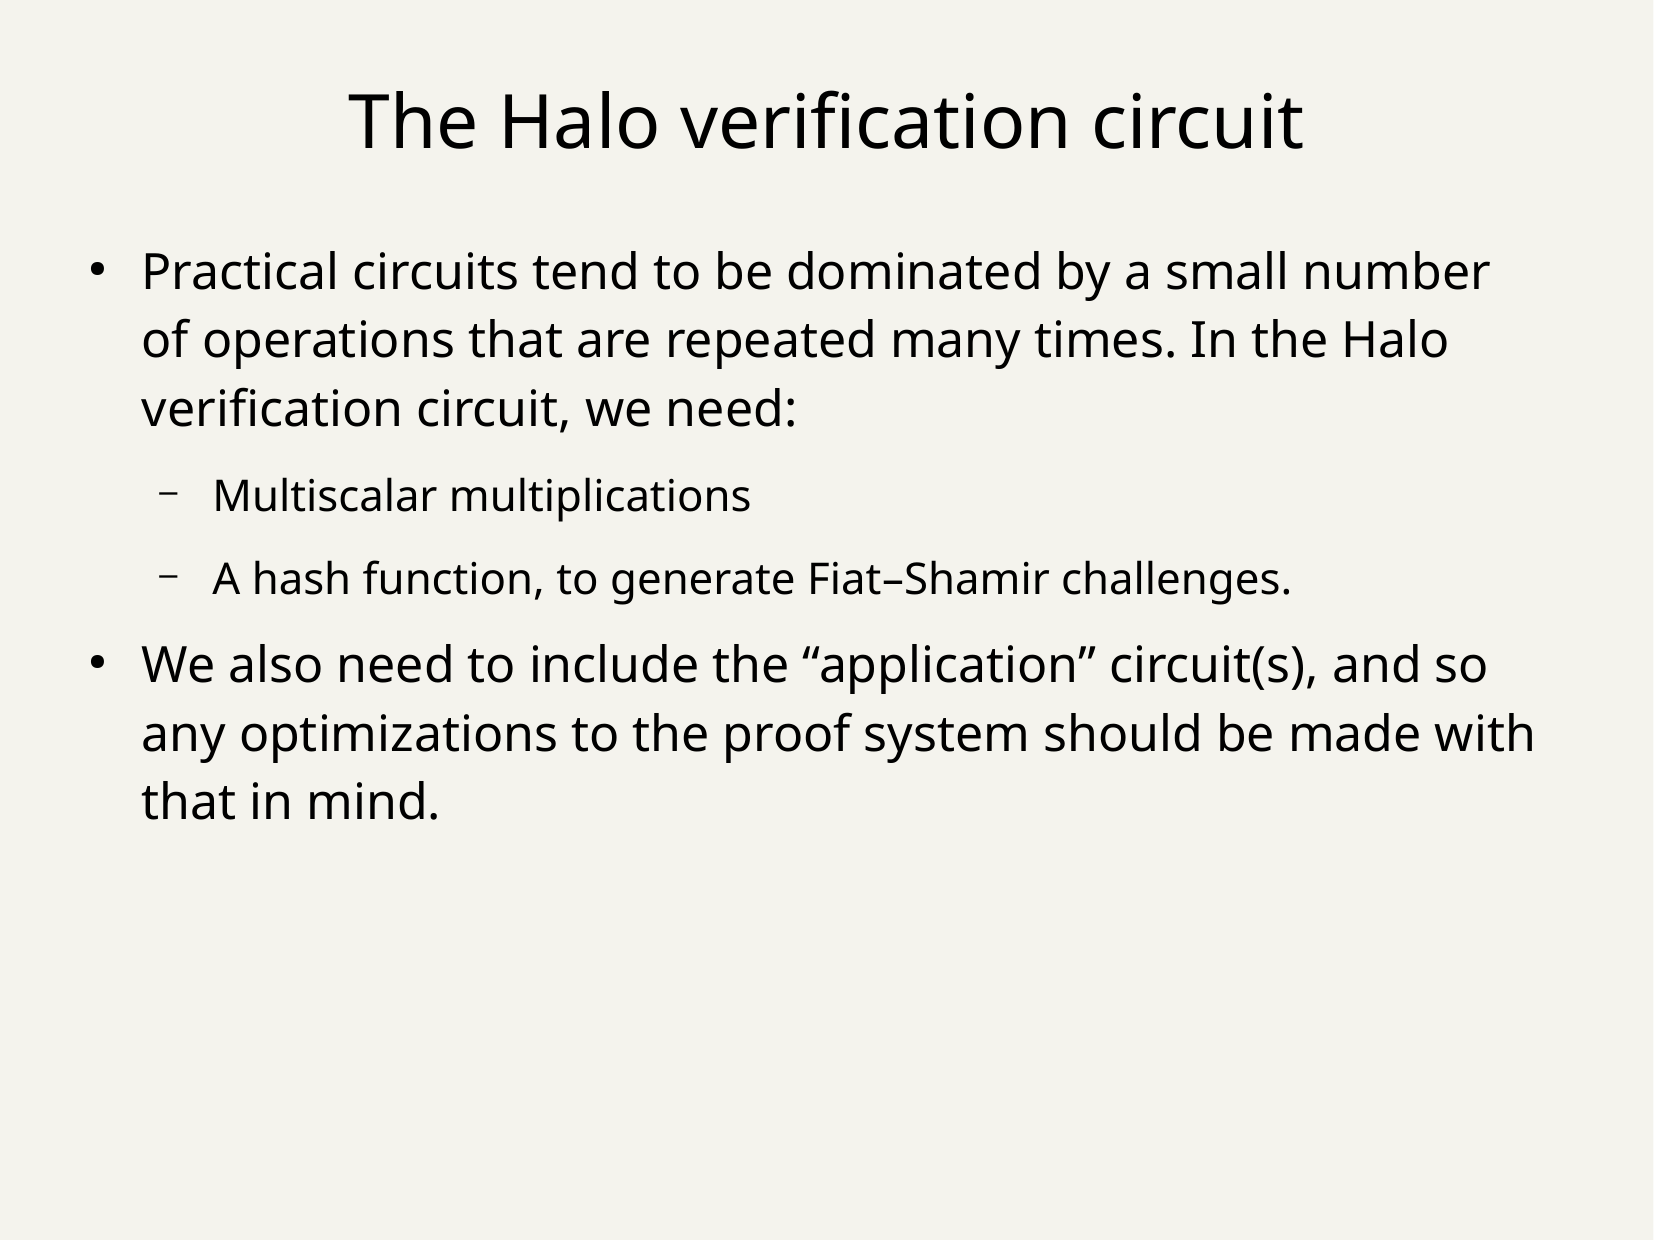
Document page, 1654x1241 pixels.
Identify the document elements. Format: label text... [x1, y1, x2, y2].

list Practical circuits tend to be dominated by a small number of operations that are repeated many times. In the Halo verification circuit, we need: Multiscalar multiplications A hash function, to generate Fiat–Shamir challenges. We also need to include the “application” circuit(s), and so any optimizations to the proof system should be made with that in mind. [70, 236, 1548, 1170]
title The Halo verification circuit [82, 49, 1571, 189]
